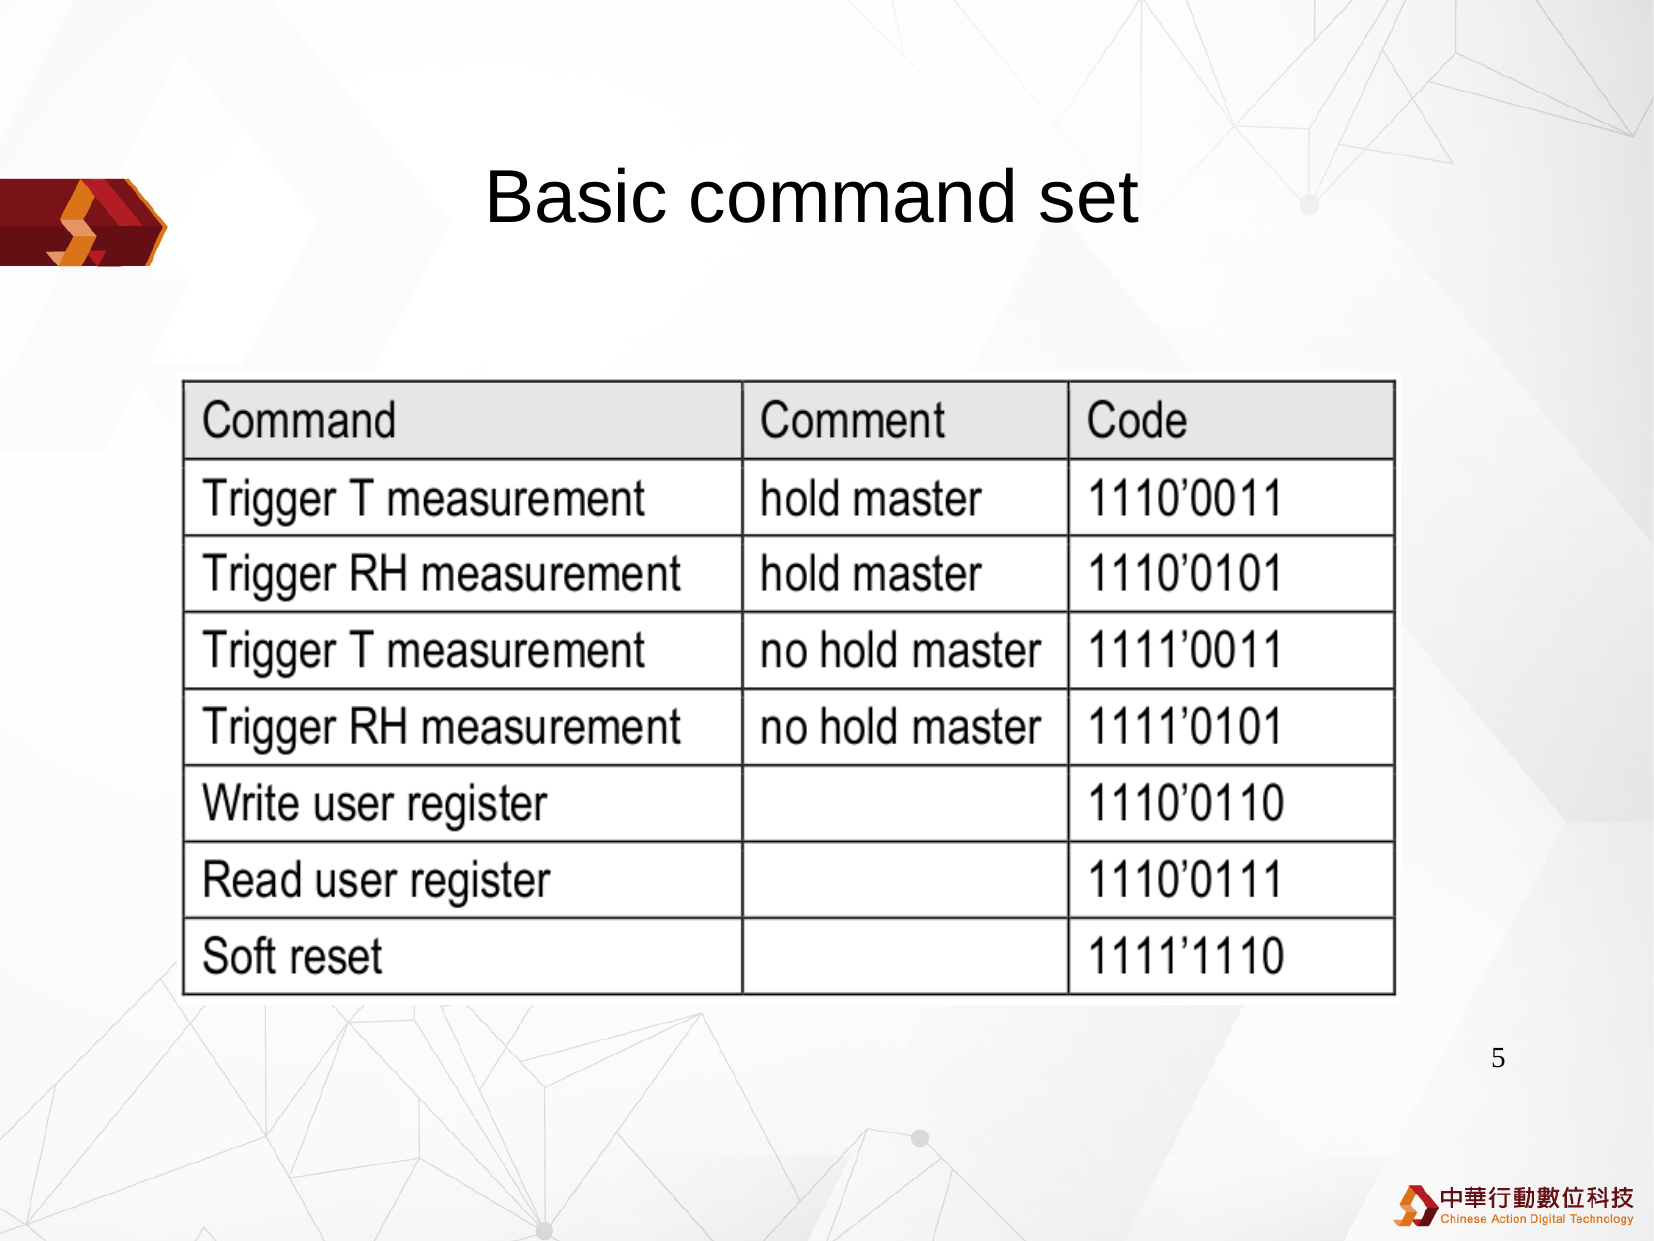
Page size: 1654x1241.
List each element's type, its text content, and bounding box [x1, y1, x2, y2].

title Basic command set [118, 112, 1506, 281]
picture [0, 0, 1654, 1241]
